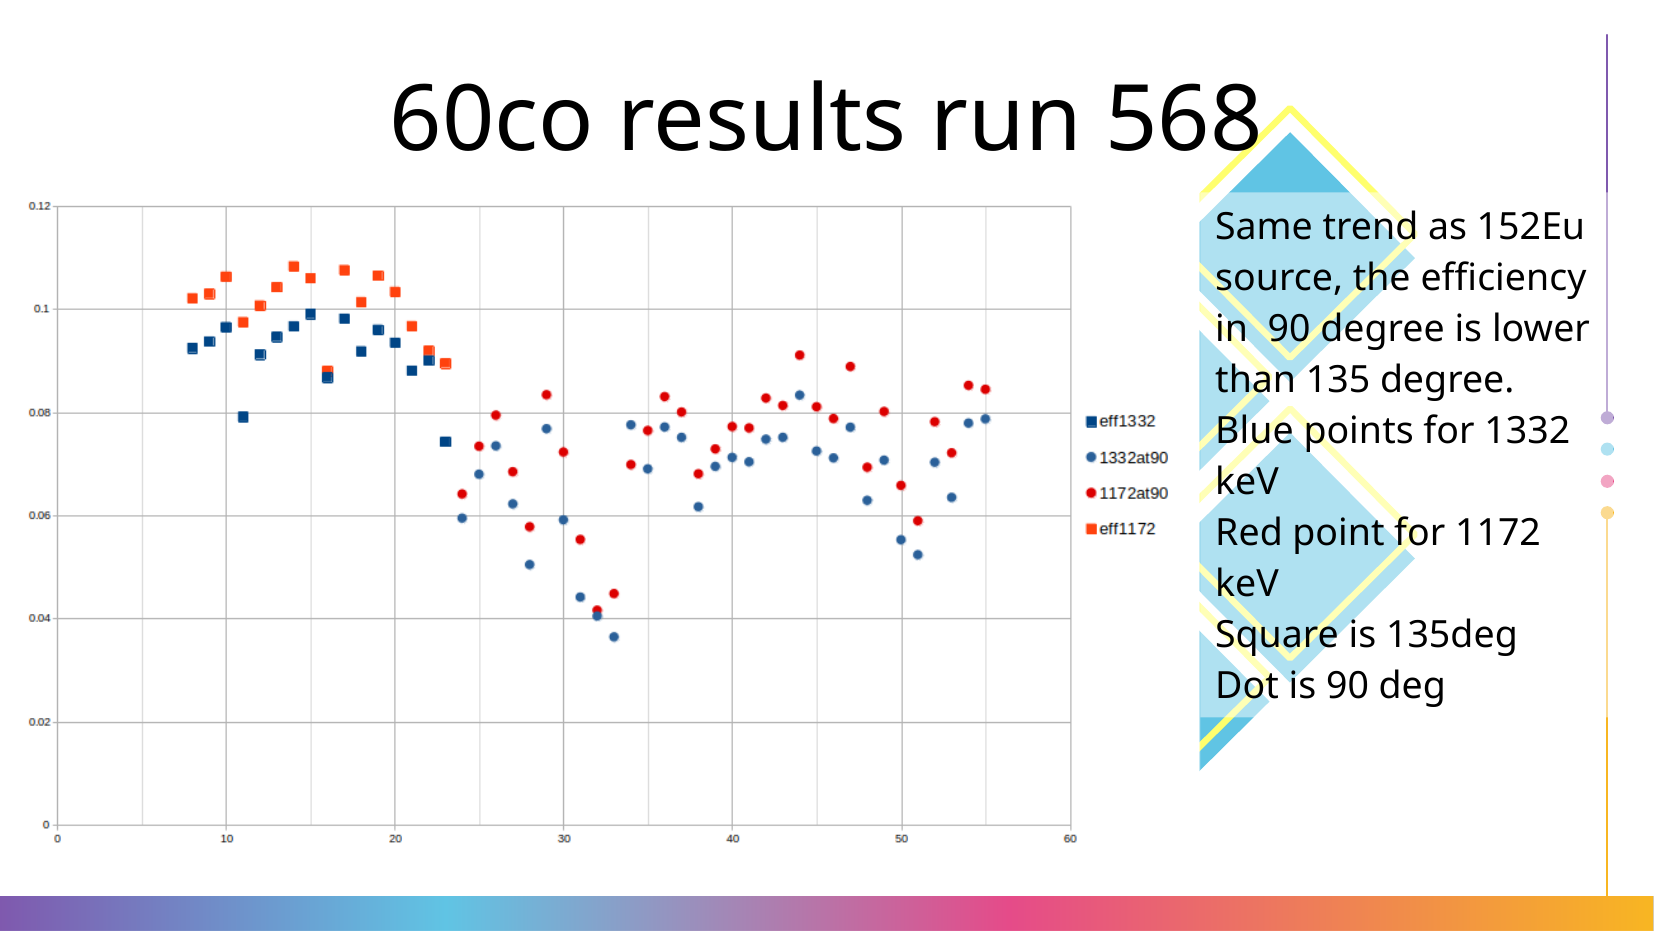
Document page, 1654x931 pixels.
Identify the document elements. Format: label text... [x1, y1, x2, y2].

text_box Same trend as 152Eu source, the efficiency in 90 degree is lower than 135 degree. Blue points for 1332 keV Red point for 1172 keV Square is 135deg Dot is 90 deg [1200, 192, 1613, 686]
picture [5, 187, 1201, 859]
picture [0, 896, 1654, 931]
title 60co results run 568 [82, 37, 1571, 192]
